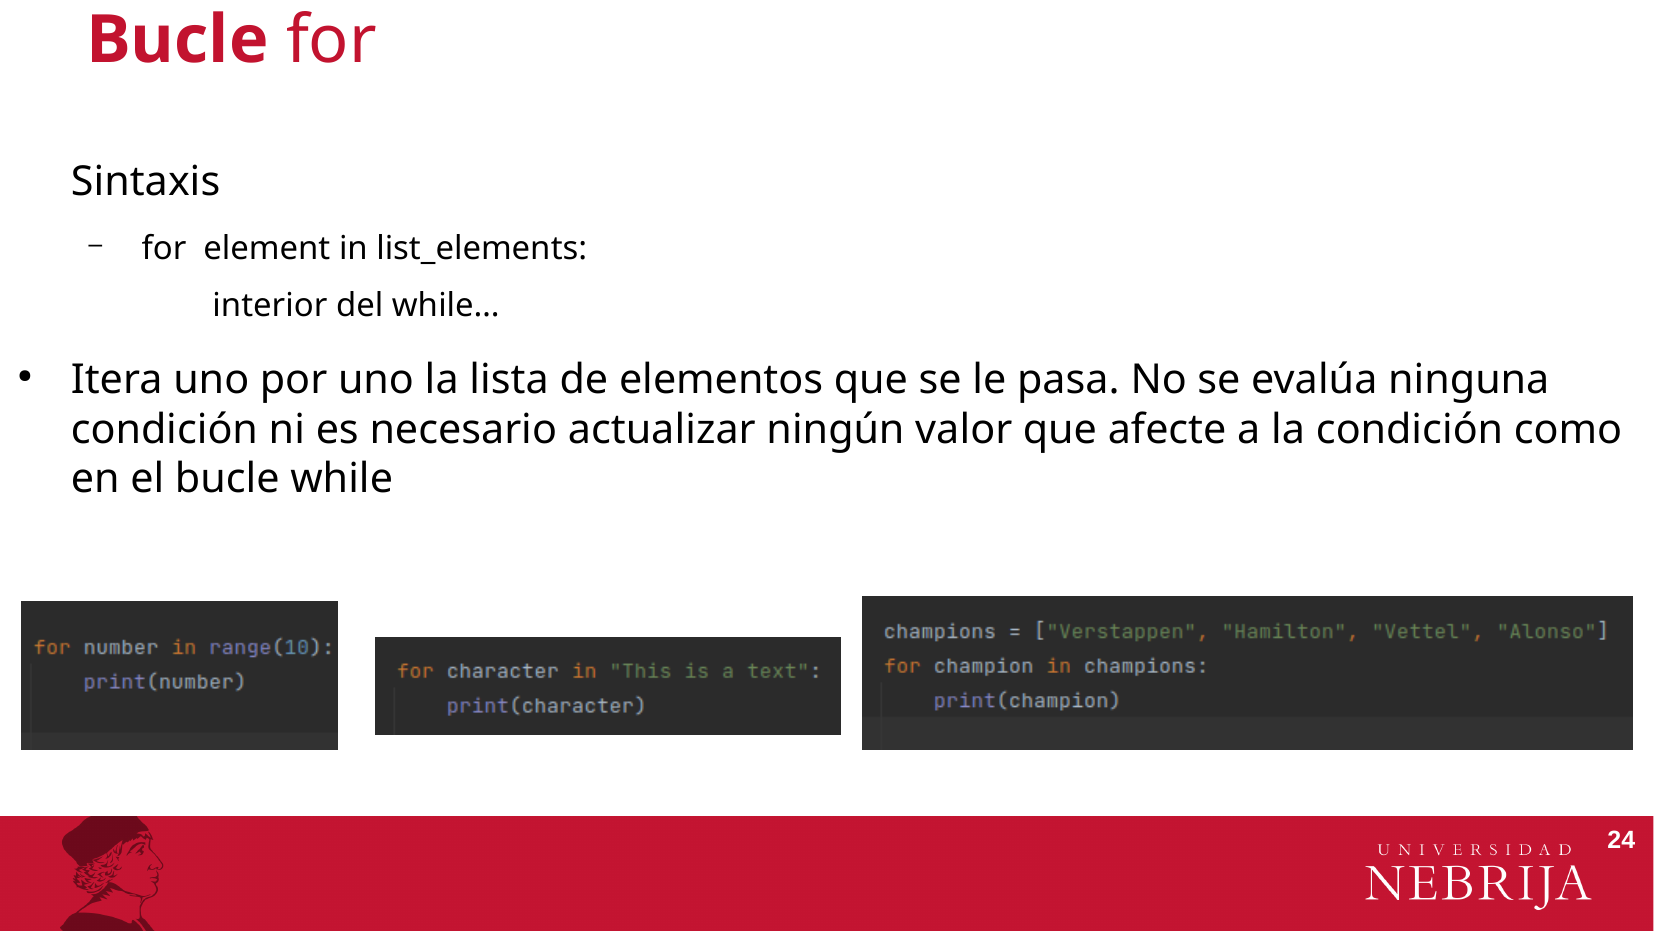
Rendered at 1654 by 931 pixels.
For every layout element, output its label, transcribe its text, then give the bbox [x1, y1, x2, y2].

picture [375, 637, 841, 735]
picture [0, 826, 1654, 931]
list Sintaxis for element in list_elements: interior del while… Itera uno por uno la lista de elementos que se le pasa. No se evalúa ninguna condición ni es necesario actualizar ningún valor que afecte a la condición como en el bucle while [0, 75, 1654, 826]
picture [862, 596, 1633, 751]
picture [21, 601, 338, 751]
text_box Bucle for [0, 0, 1650, 75]
